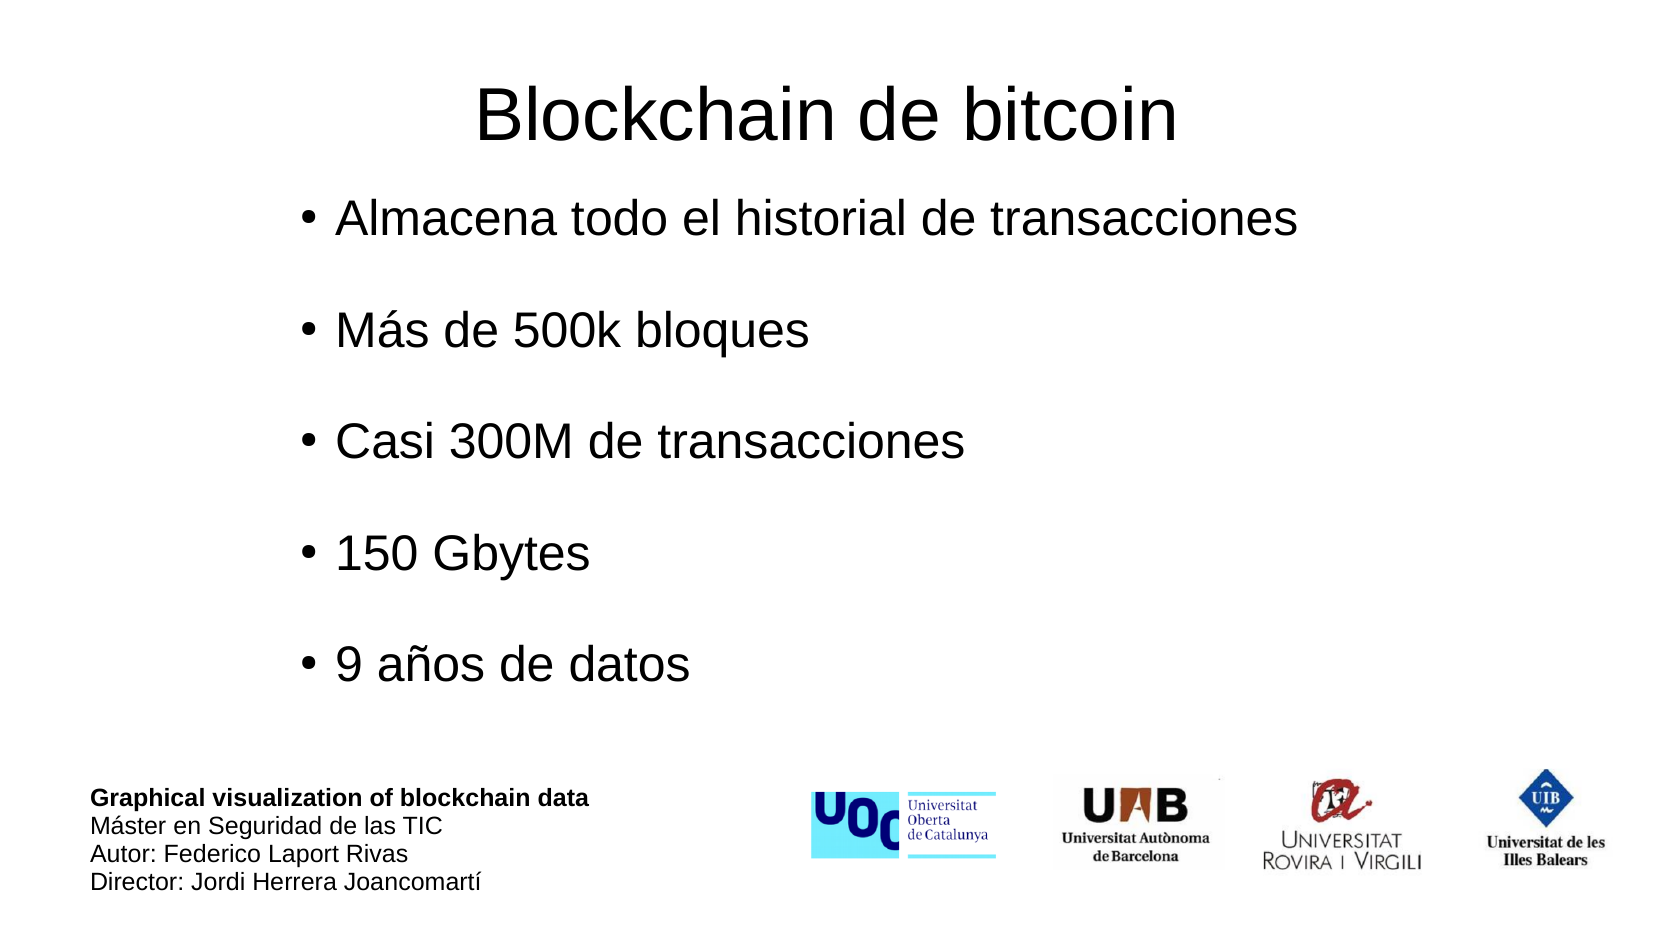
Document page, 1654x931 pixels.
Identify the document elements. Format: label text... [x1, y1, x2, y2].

text_box Almacena todo el historial de transacciones Más de 500k bloques Casi 300M de transacciones 150 Gbytes 9 años de datos [285, 183, 1351, 784]
picture [788, 752, 1636, 901]
text_box Graphical visualization of blockchain data Máster en Seguridad de las TIC Autor: Federico Laport Rivas Director: Jordi Herrera Joancomartí [90, 783, 616, 896]
title Blockchain de bitcoin [82, 37, 1571, 193]
